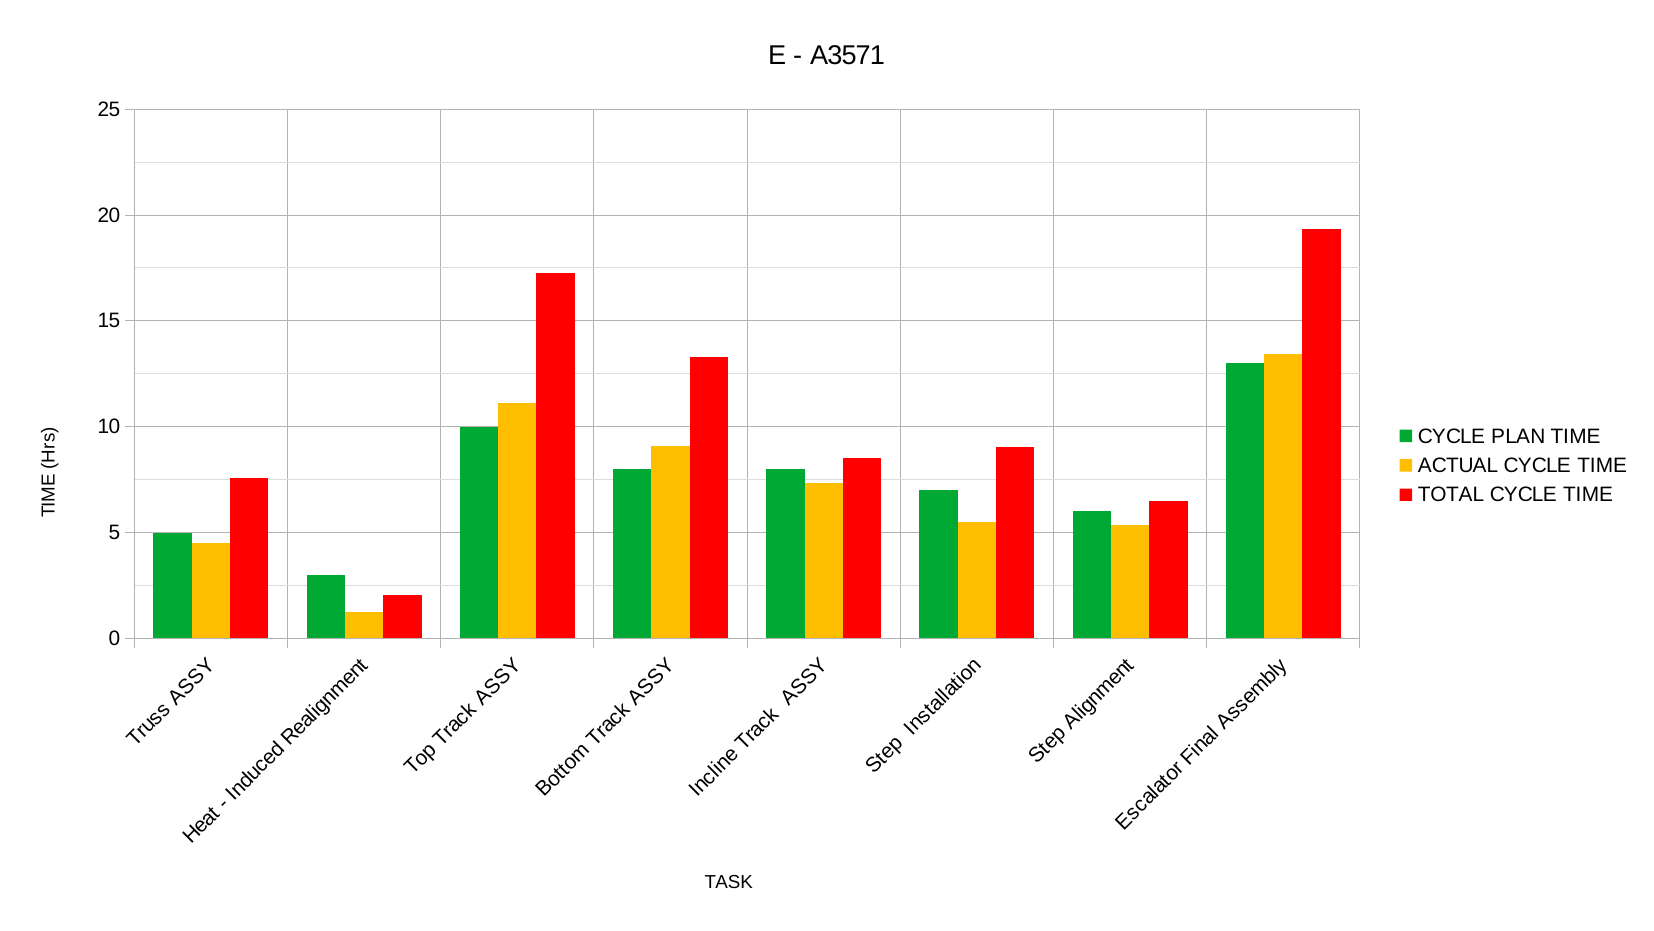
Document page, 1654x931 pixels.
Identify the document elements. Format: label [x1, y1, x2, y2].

chart [5, 6, 1647, 924]
